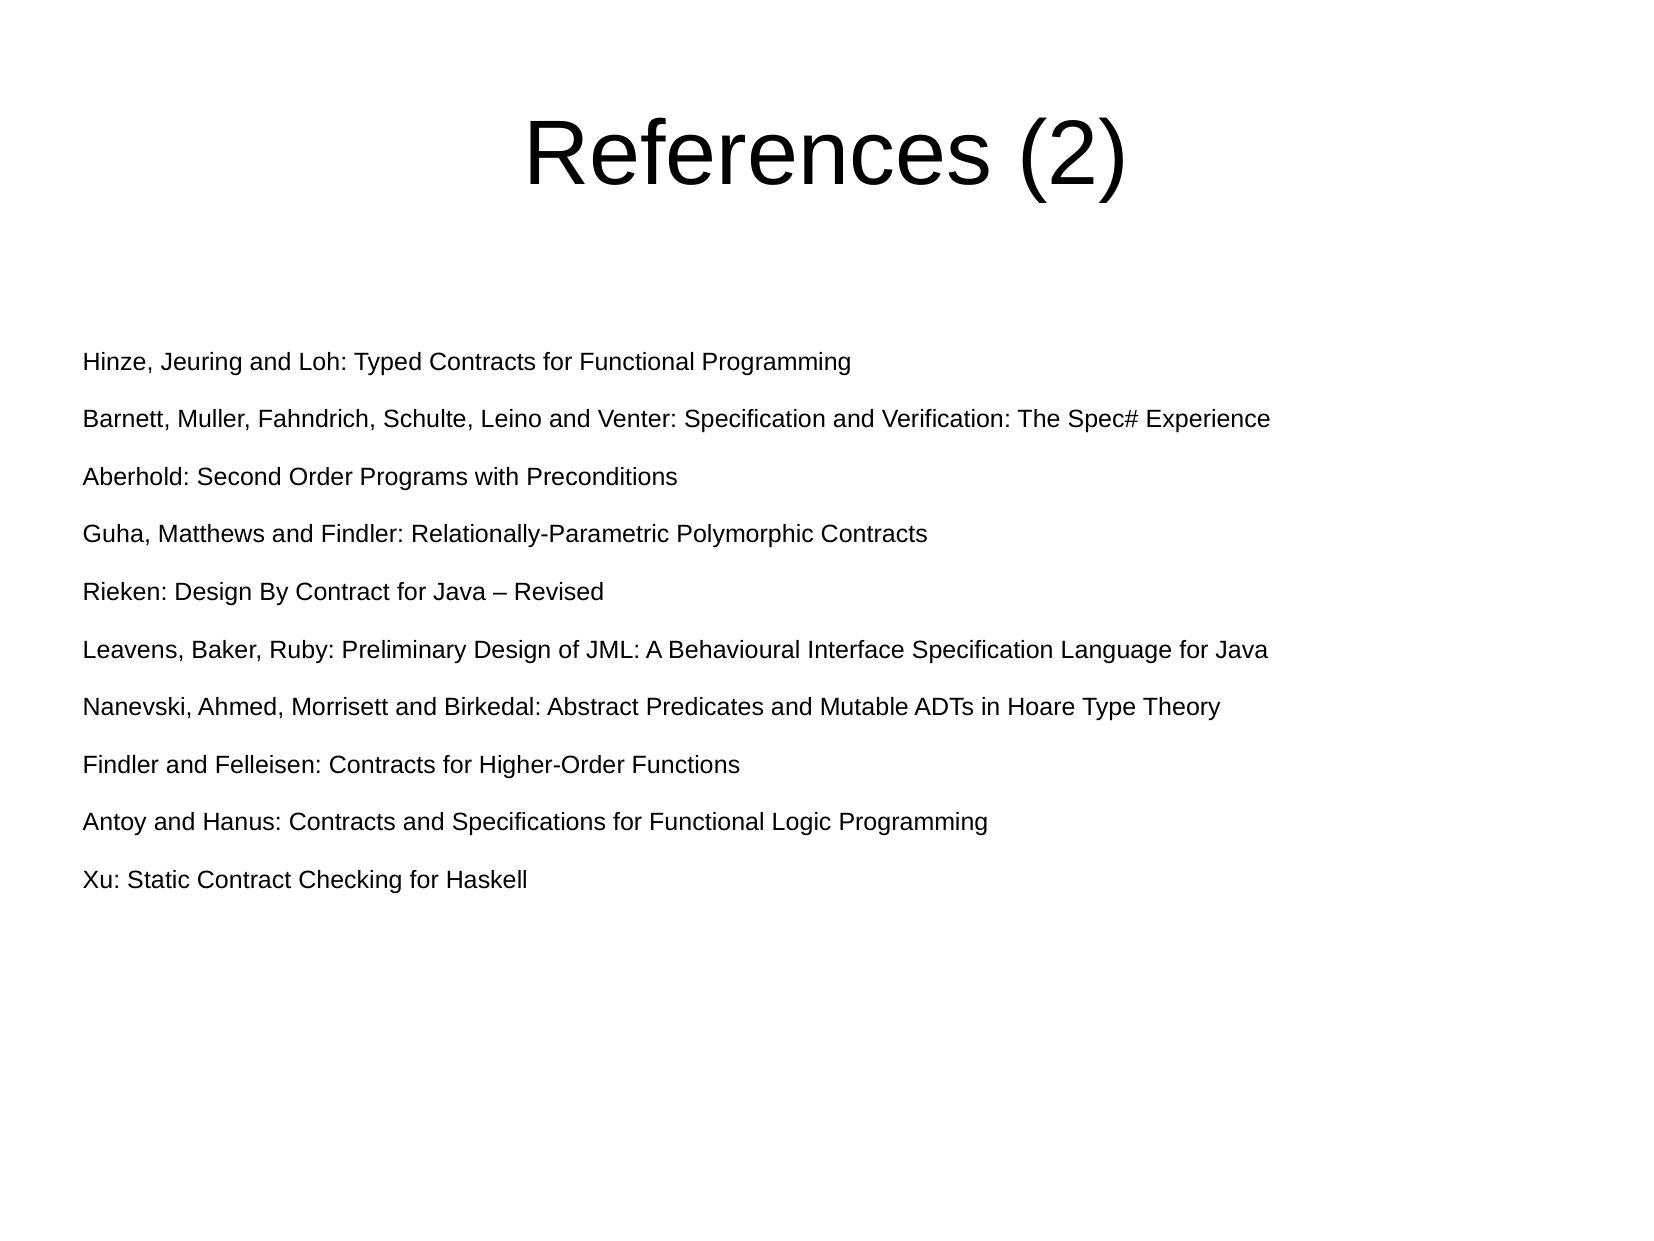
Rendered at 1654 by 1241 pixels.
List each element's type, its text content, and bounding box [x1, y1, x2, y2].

title References (2) [82, 56, 1571, 250]
list Hinze, Jeuring and Loh: Typed Contracts for Functional Programming Barnett, Muller, Fahndrich, Schulte, Leino and Venter: Specification and Verification: The Spec# Experience Aberhold: Second Order Programs with Preconditions Guha, Matthews and Findler: Relationally-Parametric Polymorphic Contracts Rieken: Design By Contract for Java – Revised Leavens, Baker, Ruby: Preliminary Design of JML: A Behavioural Interface Specification Language for Java Nanevski, Ahmed, Morrisett and Birkedal: Abstract Predicates and Mutable ADTs in Hoare Type Theory Findler and Felleisen: Contracts for Higher-Order Functions Antoy and Hanus: Contracts and Specifications for Functional Logic Programming Xu: Static Contract Checking for Haskell [82, 290, 1571, 1094]
